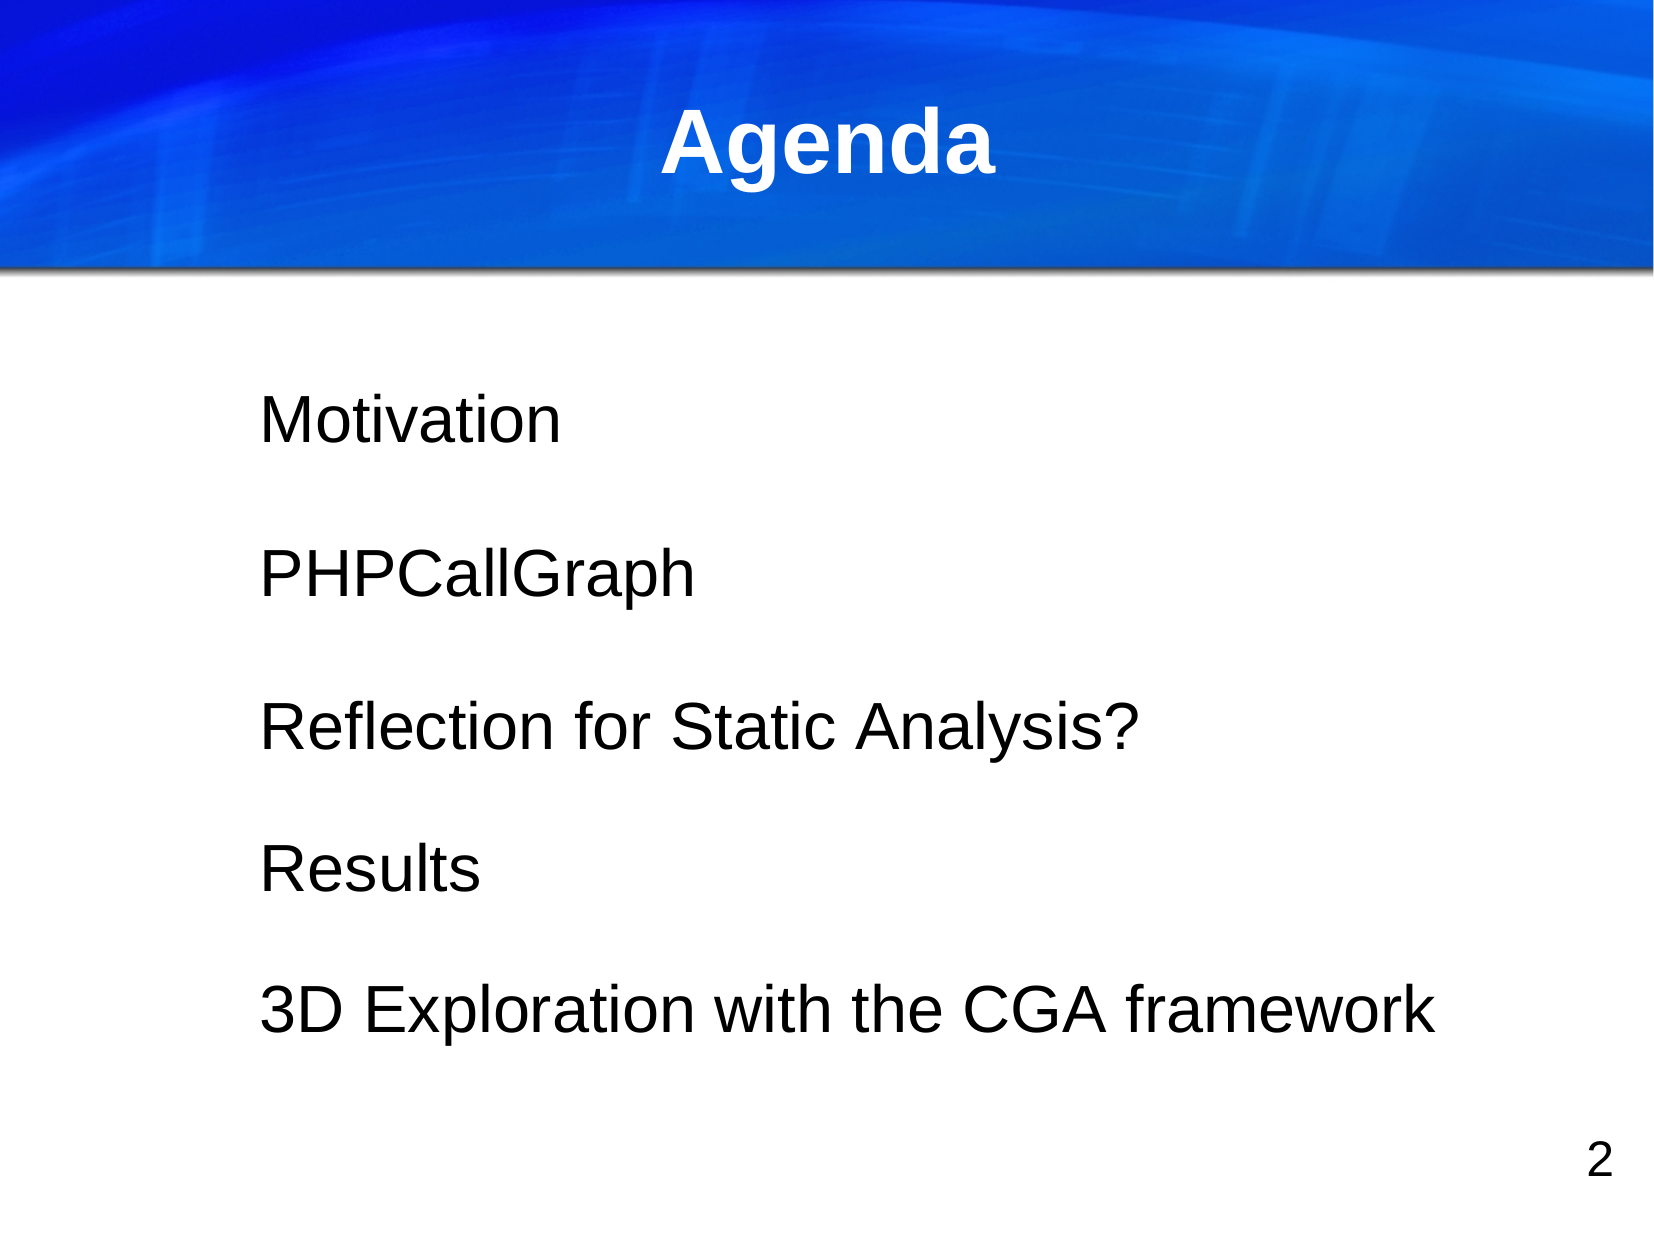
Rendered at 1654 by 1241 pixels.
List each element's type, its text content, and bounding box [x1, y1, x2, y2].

picture [0, 0, 1654, 1241]
list Motivation PHPCallGraph Reflection for Static Analysis? Results 3D Exploration with the CGA framework [241, 344, 1534, 1127]
title Agenda [121, 37, 1534, 246]
